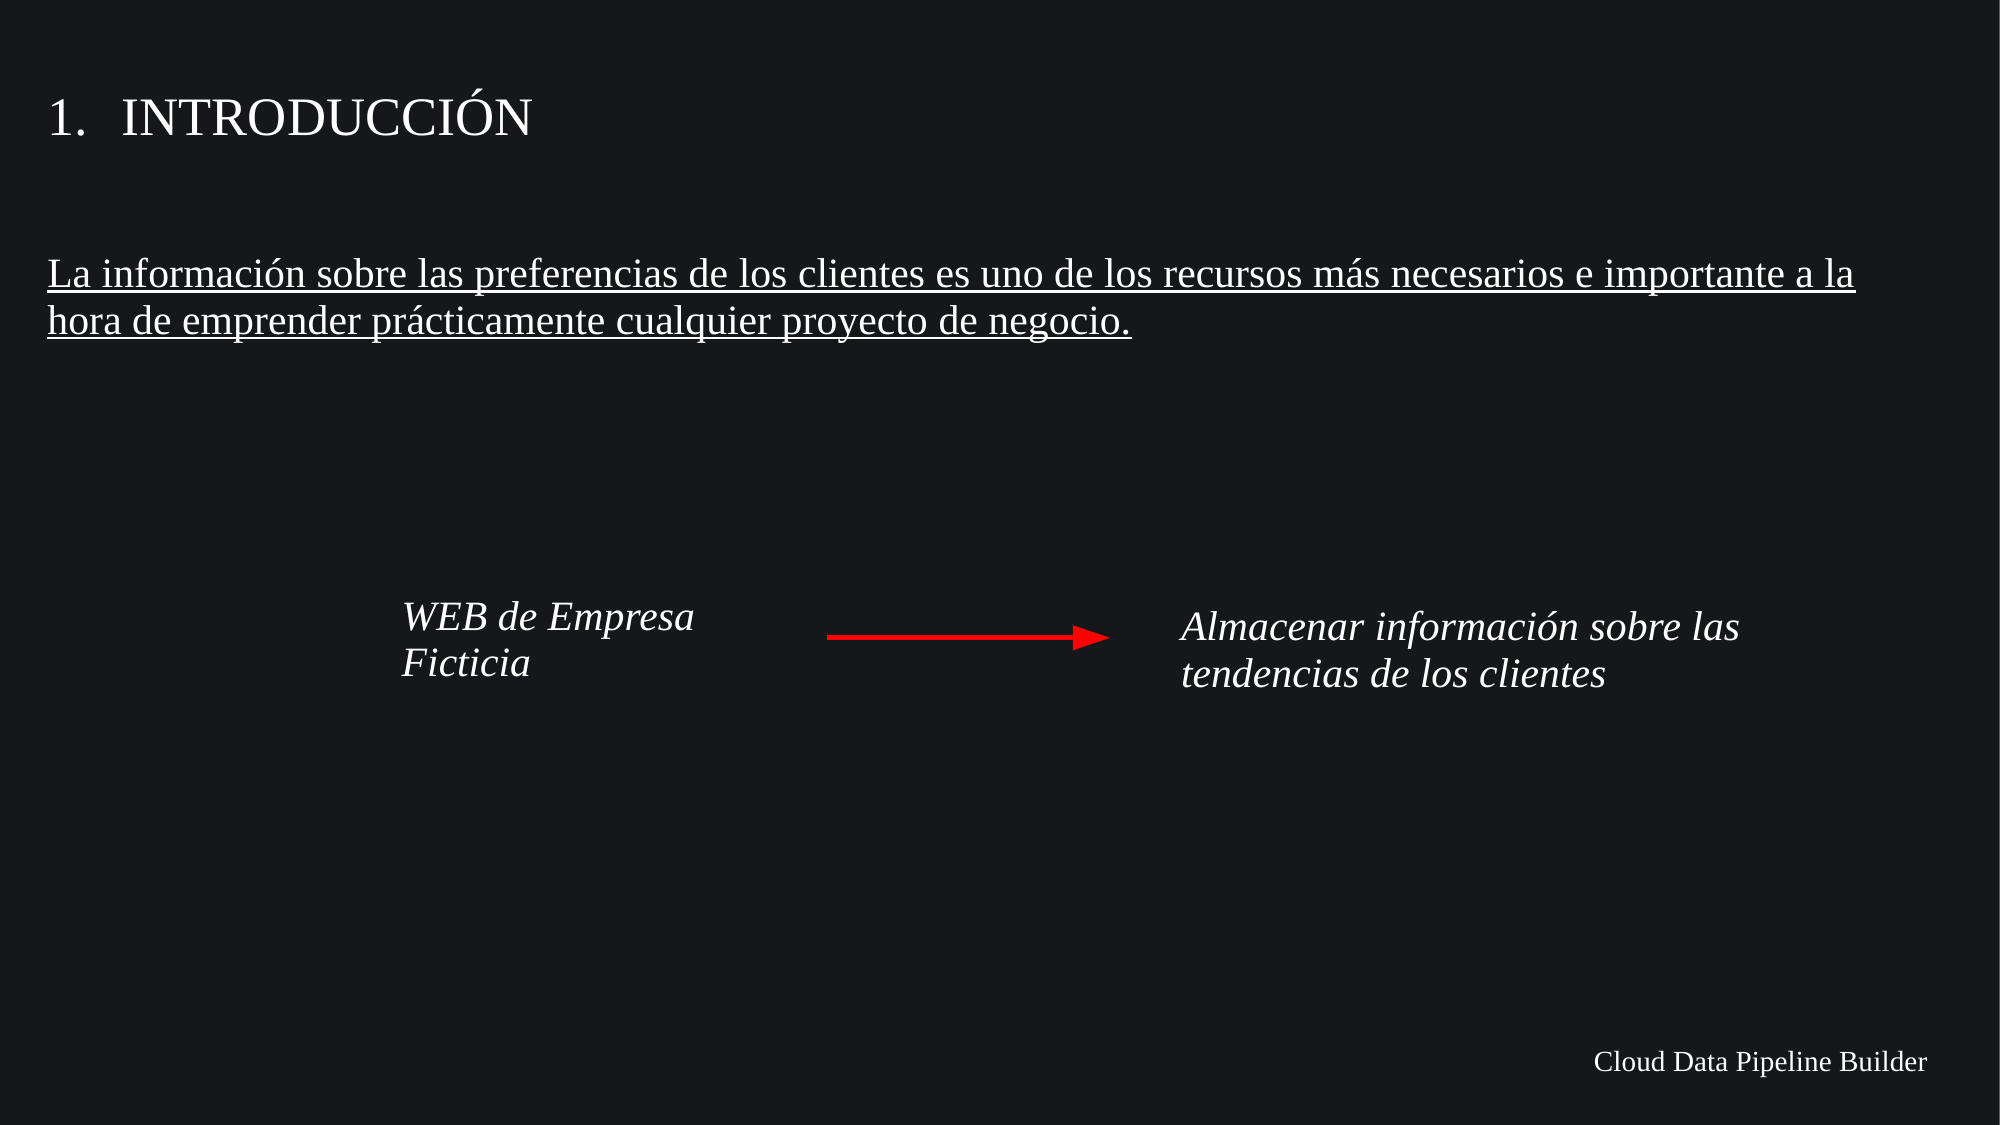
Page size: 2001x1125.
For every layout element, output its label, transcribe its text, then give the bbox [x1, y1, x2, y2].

title 1. INTRODUCCIÓN [47, 70, 1548, 163]
text_box [0, 0, 2000, 1125]
title WEB de Empresa Ficticia [401, 569, 815, 709]
title Almacenar información sobre las tendencias de los clientes [1181, 579, 1772, 721]
title Cloud Data Pipeline Builder [1594, 1015, 2000, 1108]
title La información sobre las preferencias de los clientes es uno de los recursos más necesarios e importante a la hora de emprender prácticamente cualquier proyecto de negocio. [47, 227, 1890, 367]
